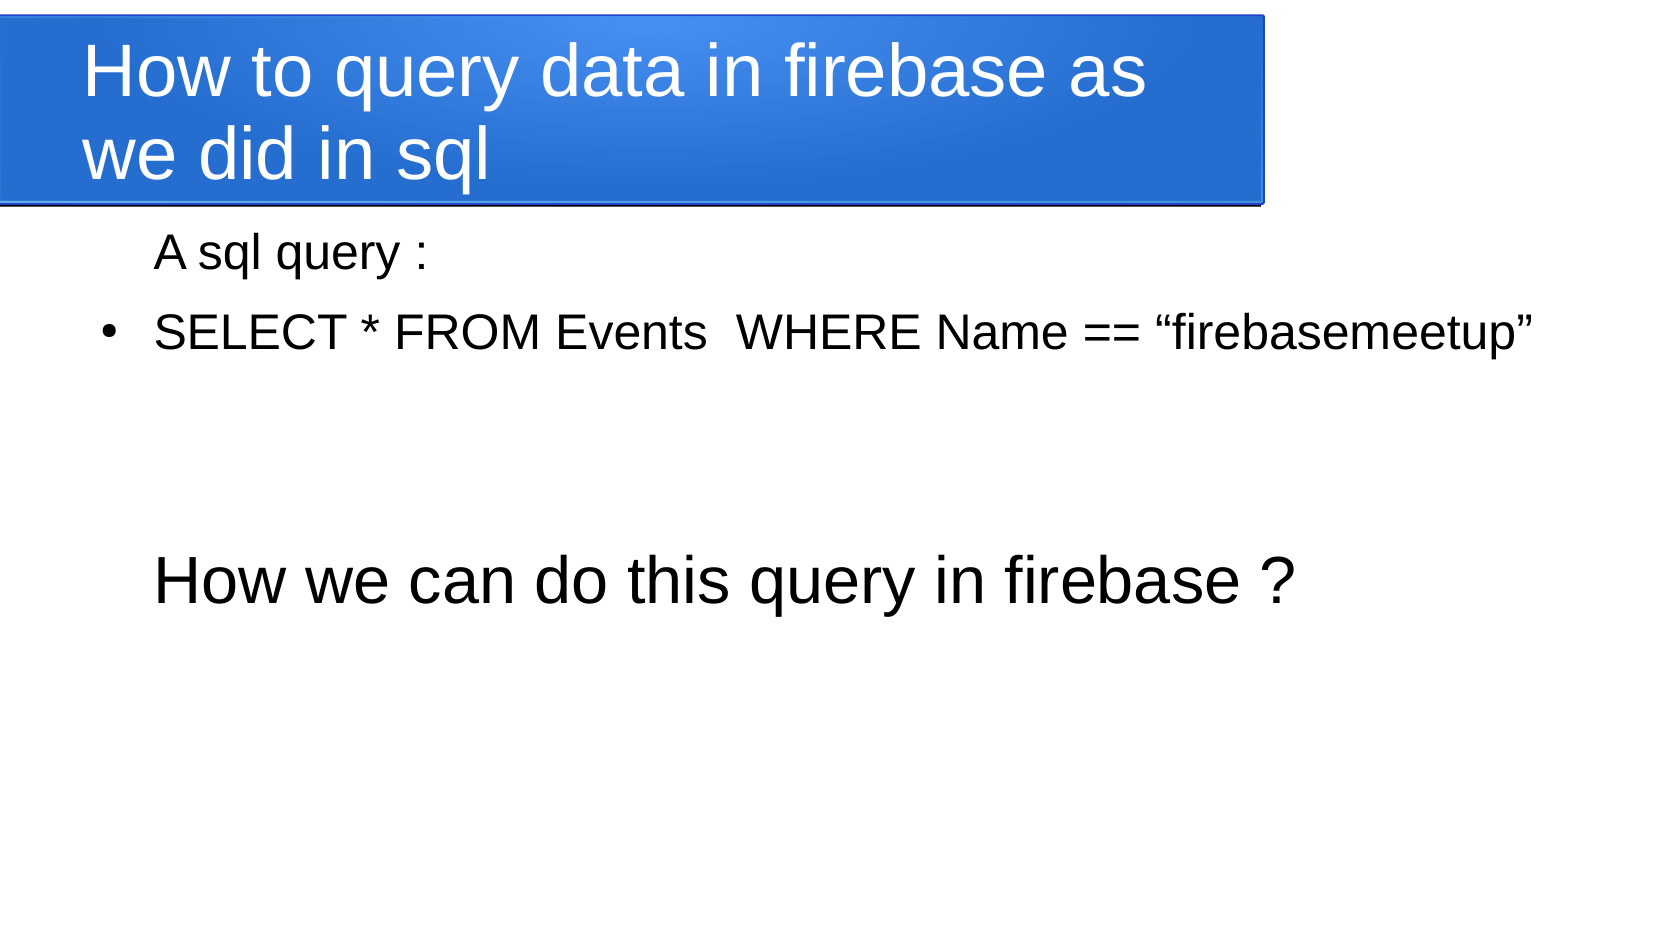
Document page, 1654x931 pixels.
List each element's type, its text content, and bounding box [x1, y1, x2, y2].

title How to query data in firebase as we did in sql [82, 35, 1235, 189]
list A sql query : SELECT * FROM Events WHERE Name == “firebasemeetup” How we can do this query in firebase ? [82, 224, 1571, 764]
